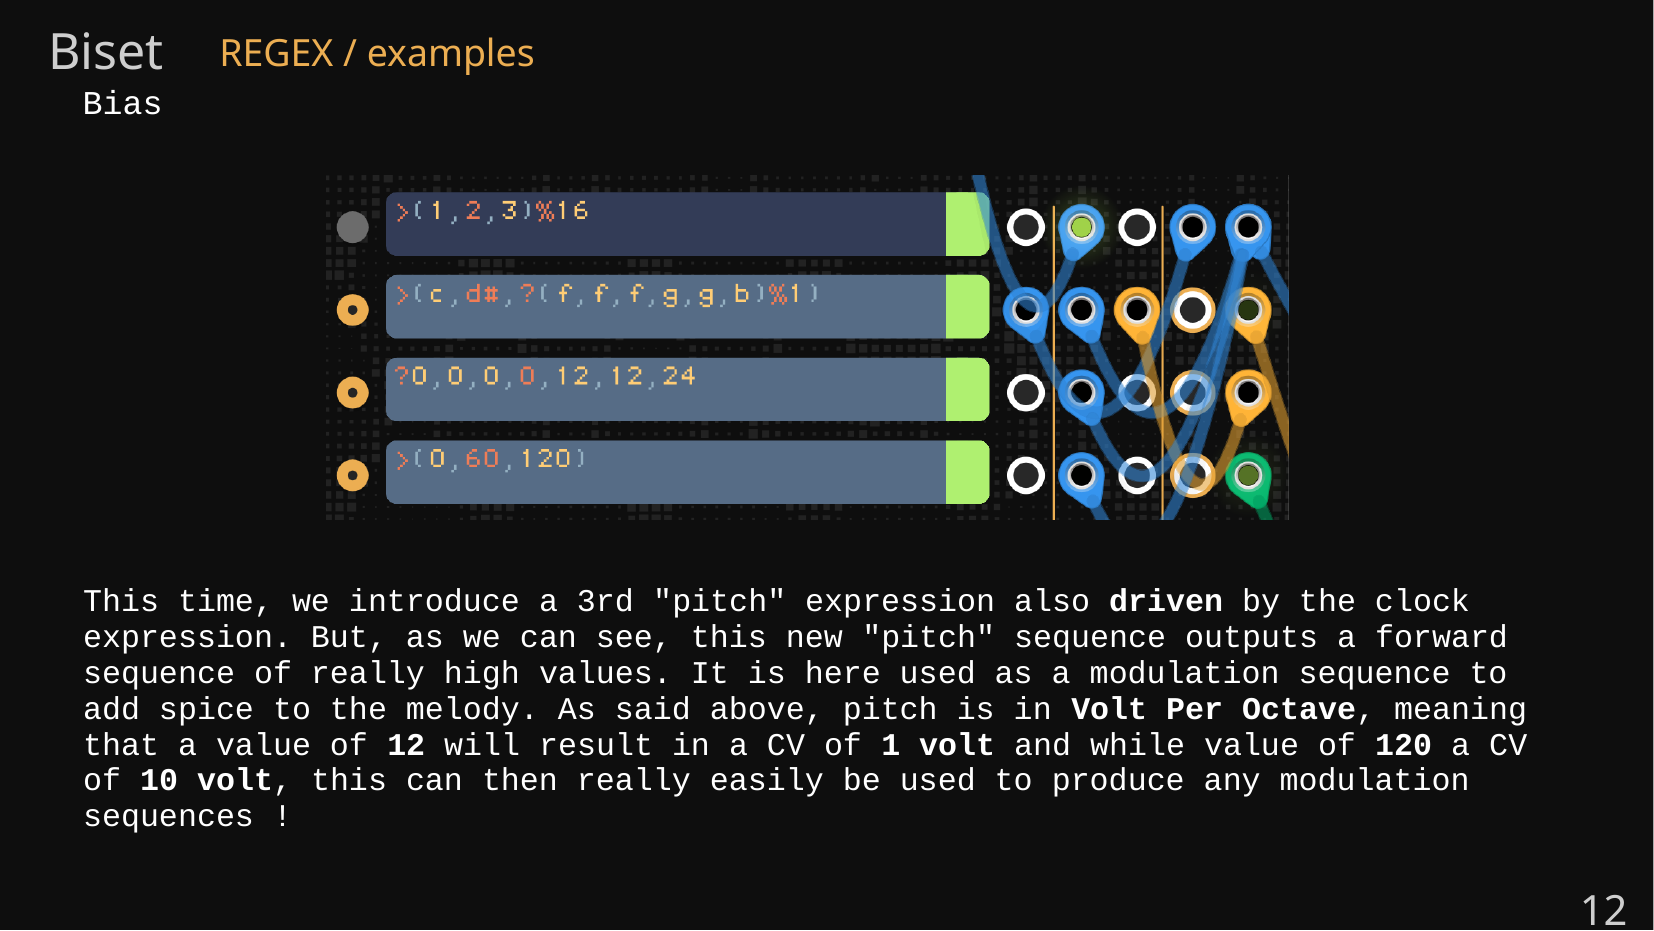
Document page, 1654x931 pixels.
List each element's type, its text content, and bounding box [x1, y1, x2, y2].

text_box REGEX / examples [204, 19, 768, 80]
list Bias [82, 87, 1571, 201]
list This time, we introduce a 3rd "pitch" expression also driven by the clock expression. But, as we can see, this new "pitch" sequence outputs a forward sequence of really high values. It is here used as a modulation sequence to add spice to the melody. As said above, pitch is in Volt Per Octave, meaning that a value of 12 will result in a CV of 1 volt and while value of 120 a CV of 10 volt, this can then really easily be used to produce any modulation sequences ! [83, 585, 1572, 839]
text_box 12 [1565, 873, 1654, 931]
title Biset [5, 23, 207, 77]
picture [326, 175, 1289, 520]
